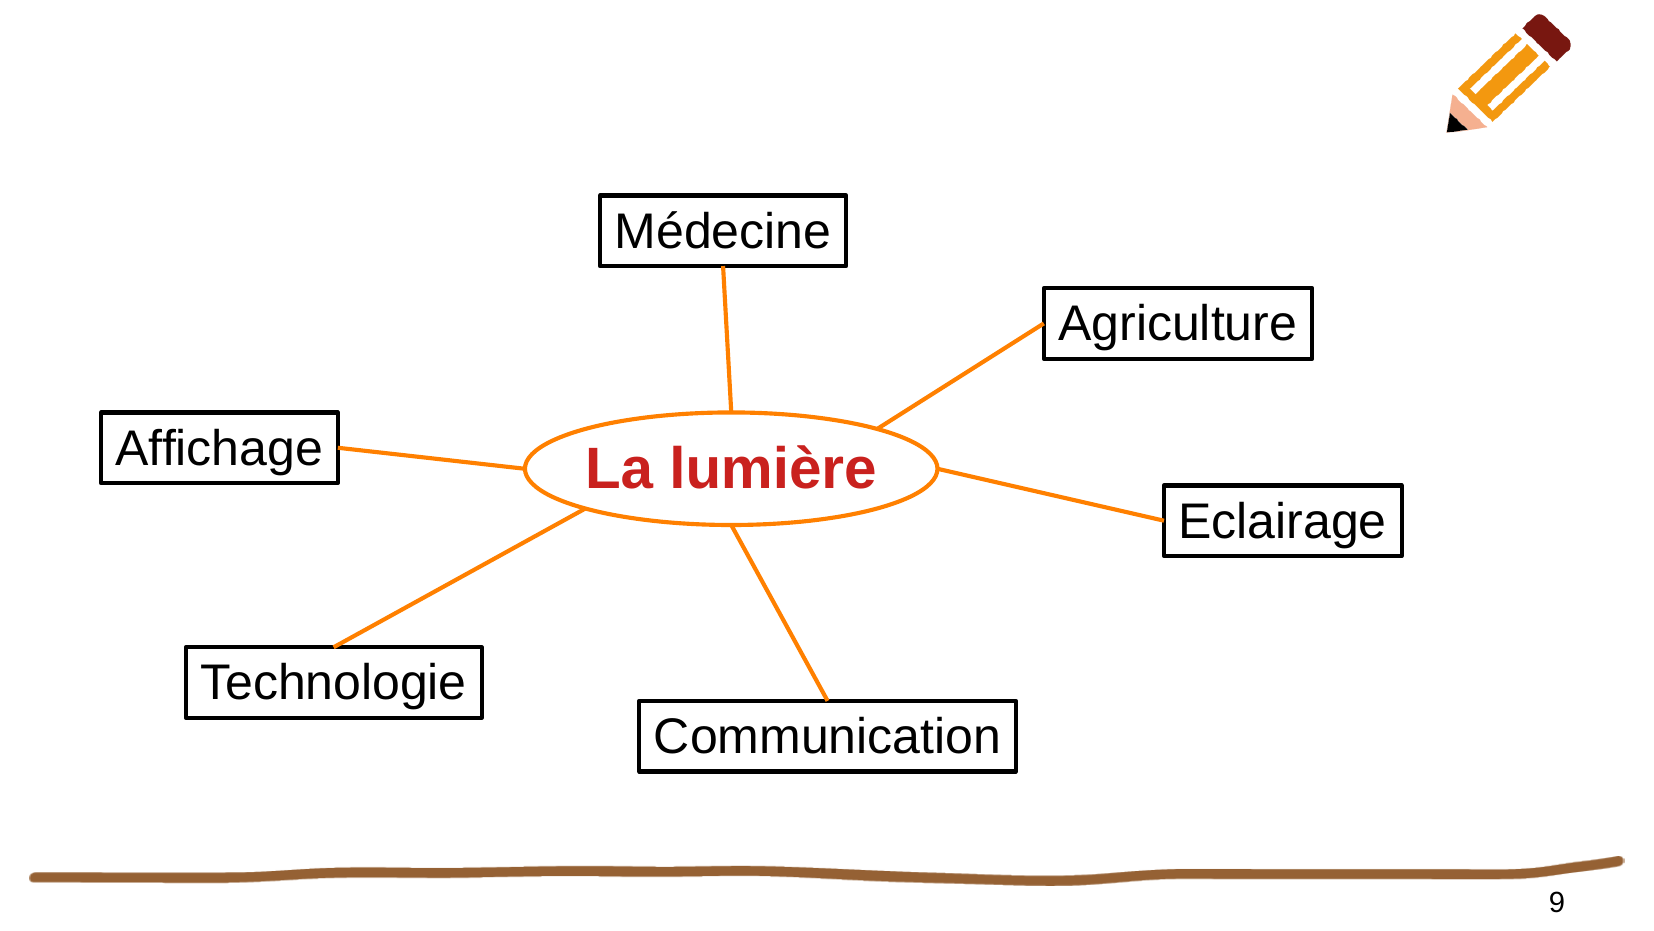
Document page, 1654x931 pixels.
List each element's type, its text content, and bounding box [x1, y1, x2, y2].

text_box Technologie [185, 647, 482, 718]
text_box Agriculture [1043, 288, 1313, 359]
text_box Eclairage [1163, 485, 1402, 557]
text_box La lumière [525, 412, 938, 525]
picture [1446, 14, 1571, 133]
picture [29, 856, 1625, 886]
text_box Communication [639, 700, 1016, 772]
text_box Affichage [100, 412, 338, 484]
text_box Médecine [600, 195, 847, 267]
